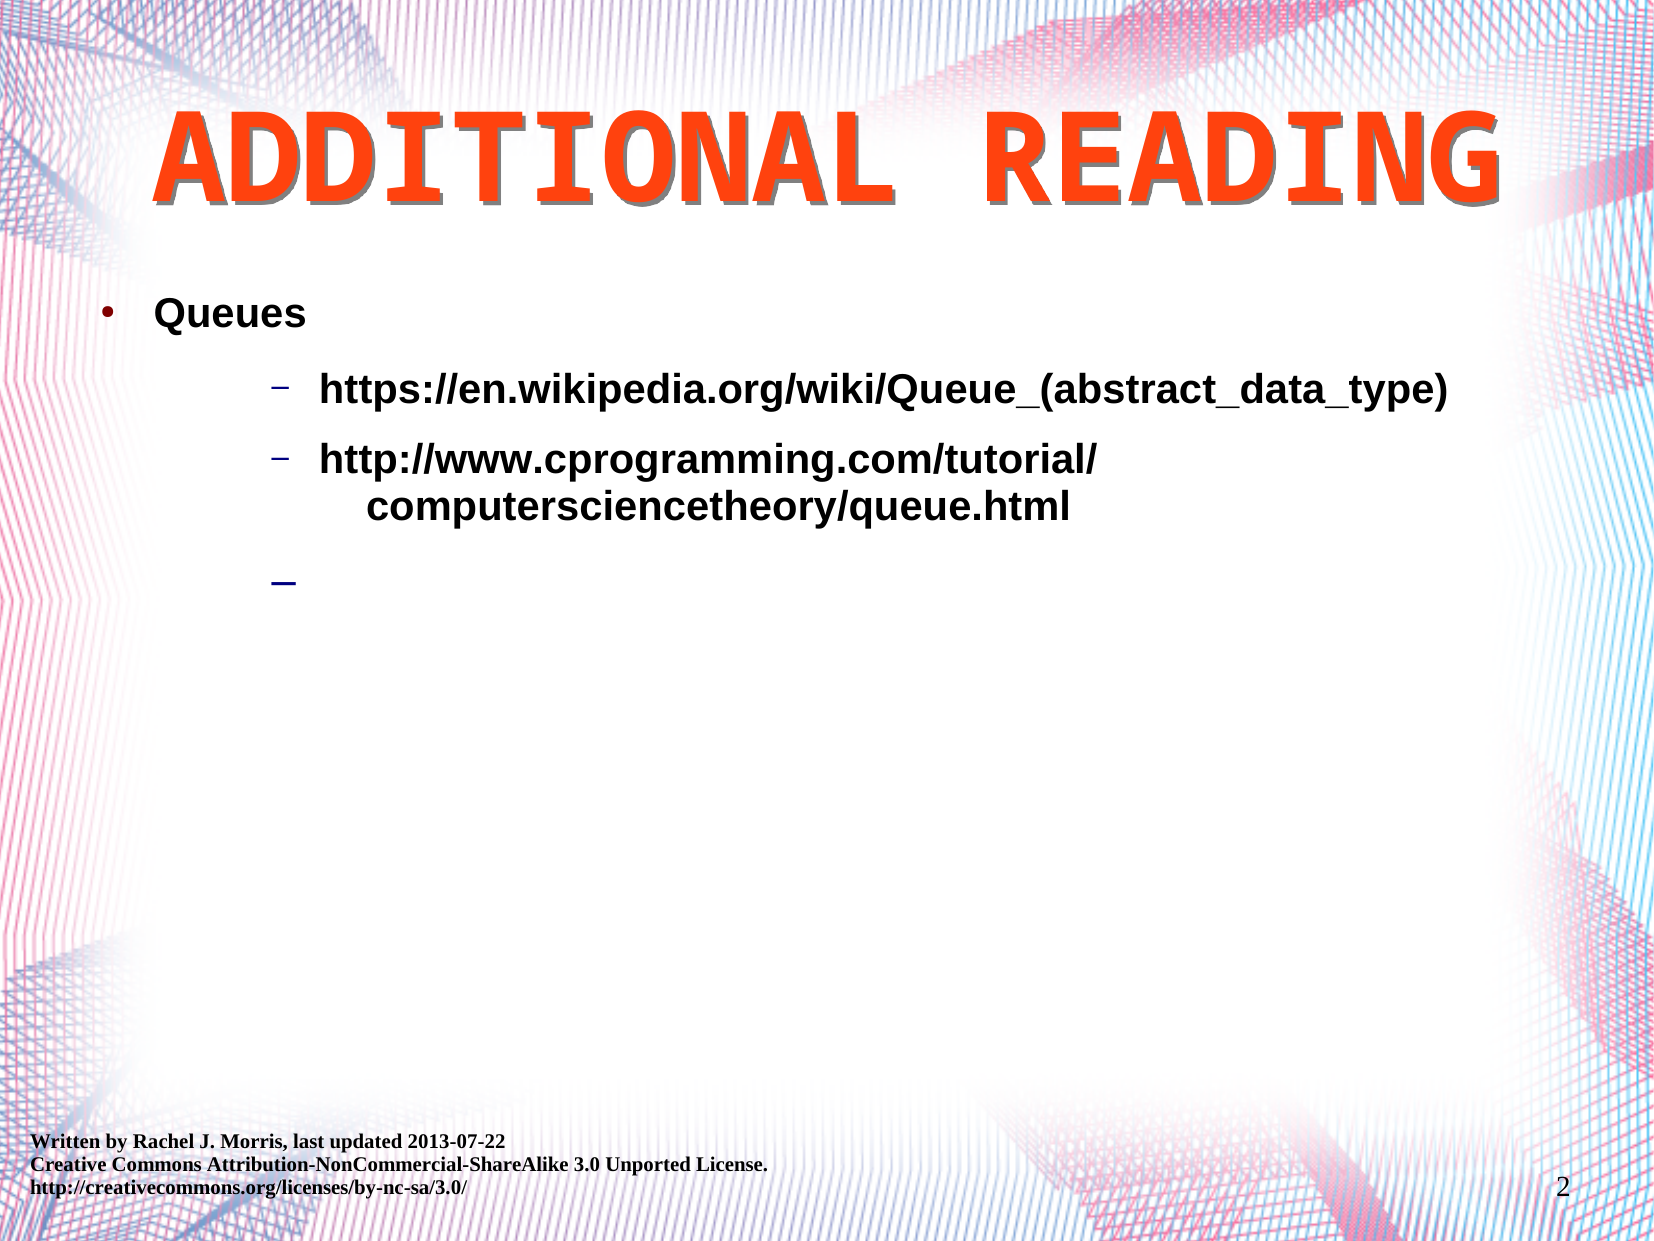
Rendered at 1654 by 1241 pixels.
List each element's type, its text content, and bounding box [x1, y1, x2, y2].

list Queues https://en.wikipedia.org/wiki/Queue_(abstract_data_type) http://www.cprogramming.com/tutorial/computersciencetheory/queue.html [82, 290, 1571, 1010]
picture [0, 0, 1654, 1241]
title ADDITIONAL READING [82, 49, 1571, 257]
